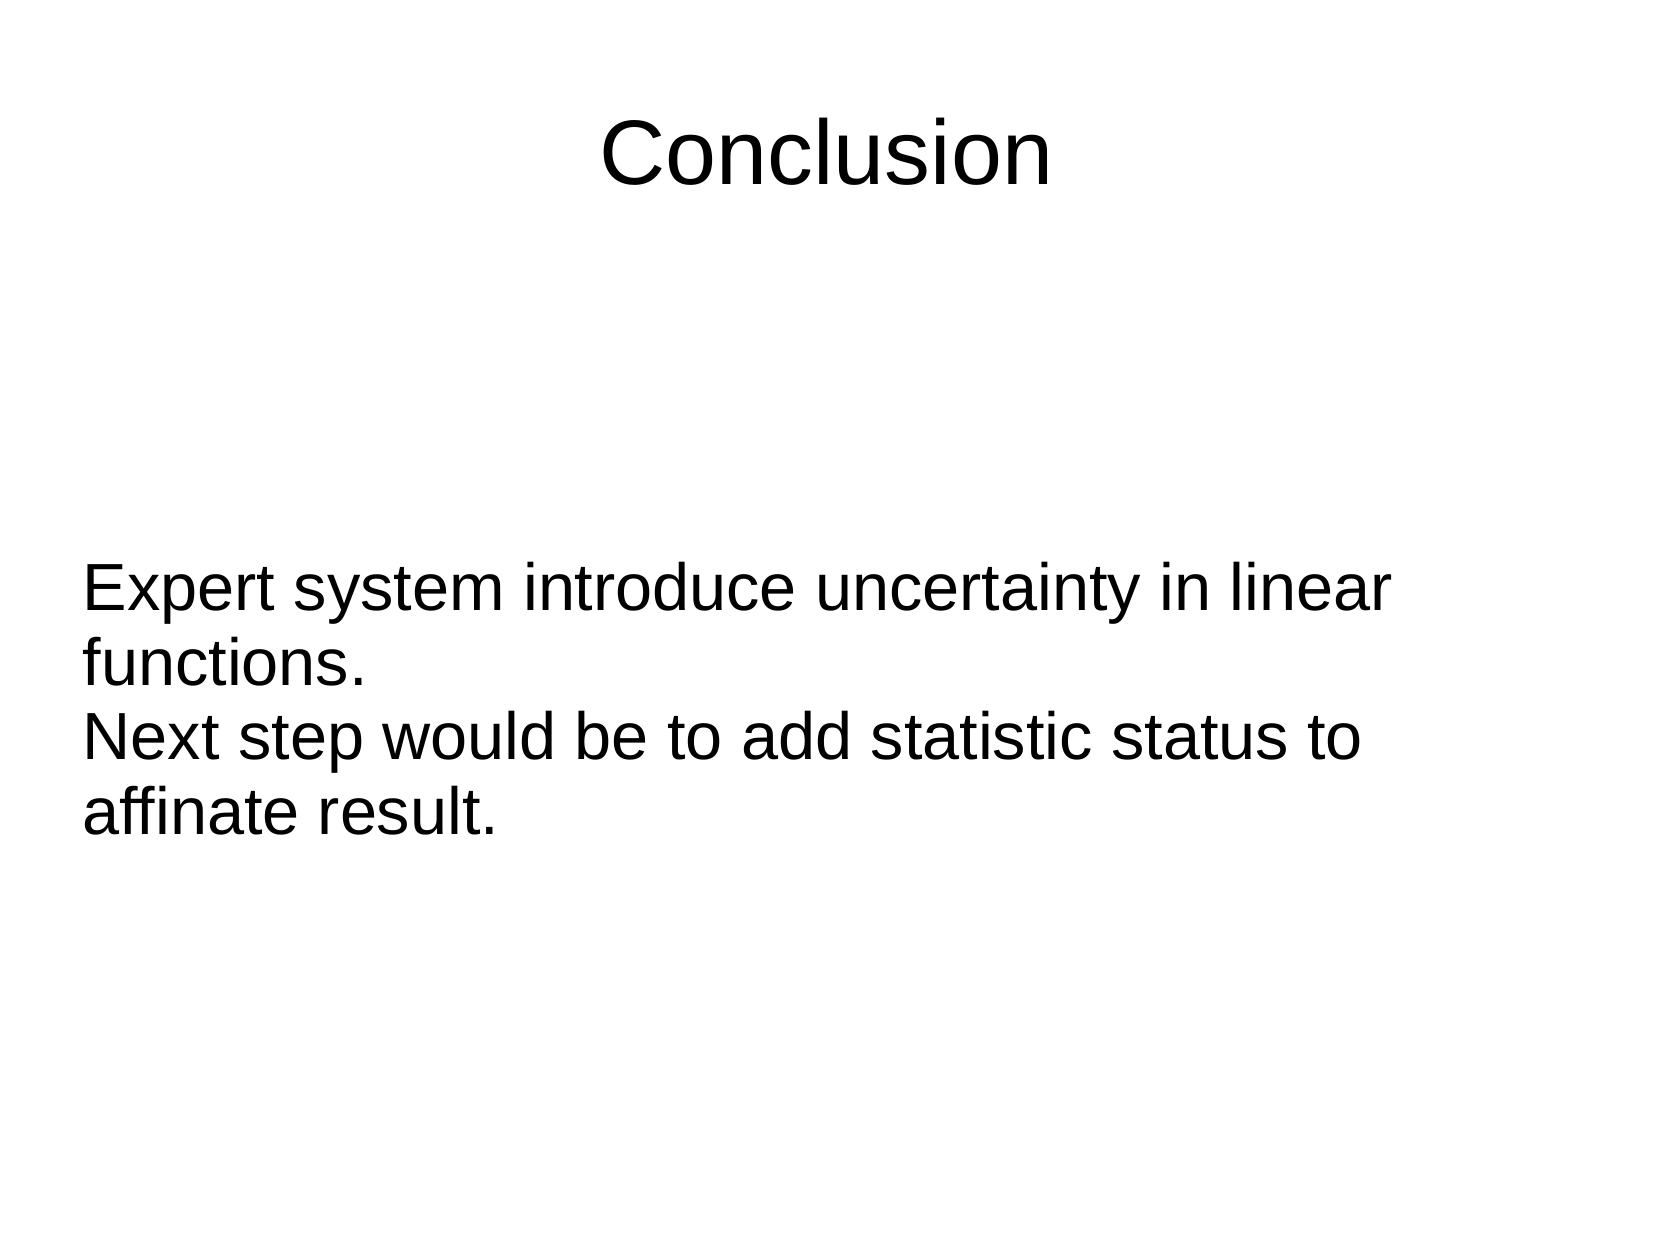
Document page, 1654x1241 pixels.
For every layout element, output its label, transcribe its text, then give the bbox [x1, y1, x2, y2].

title Conclusion [82, 56, 1571, 250]
subtitle Expert system introduce uncertainty in linear functions. Next step would be to add statistic status to affinate result. [82, 297, 1571, 1102]
